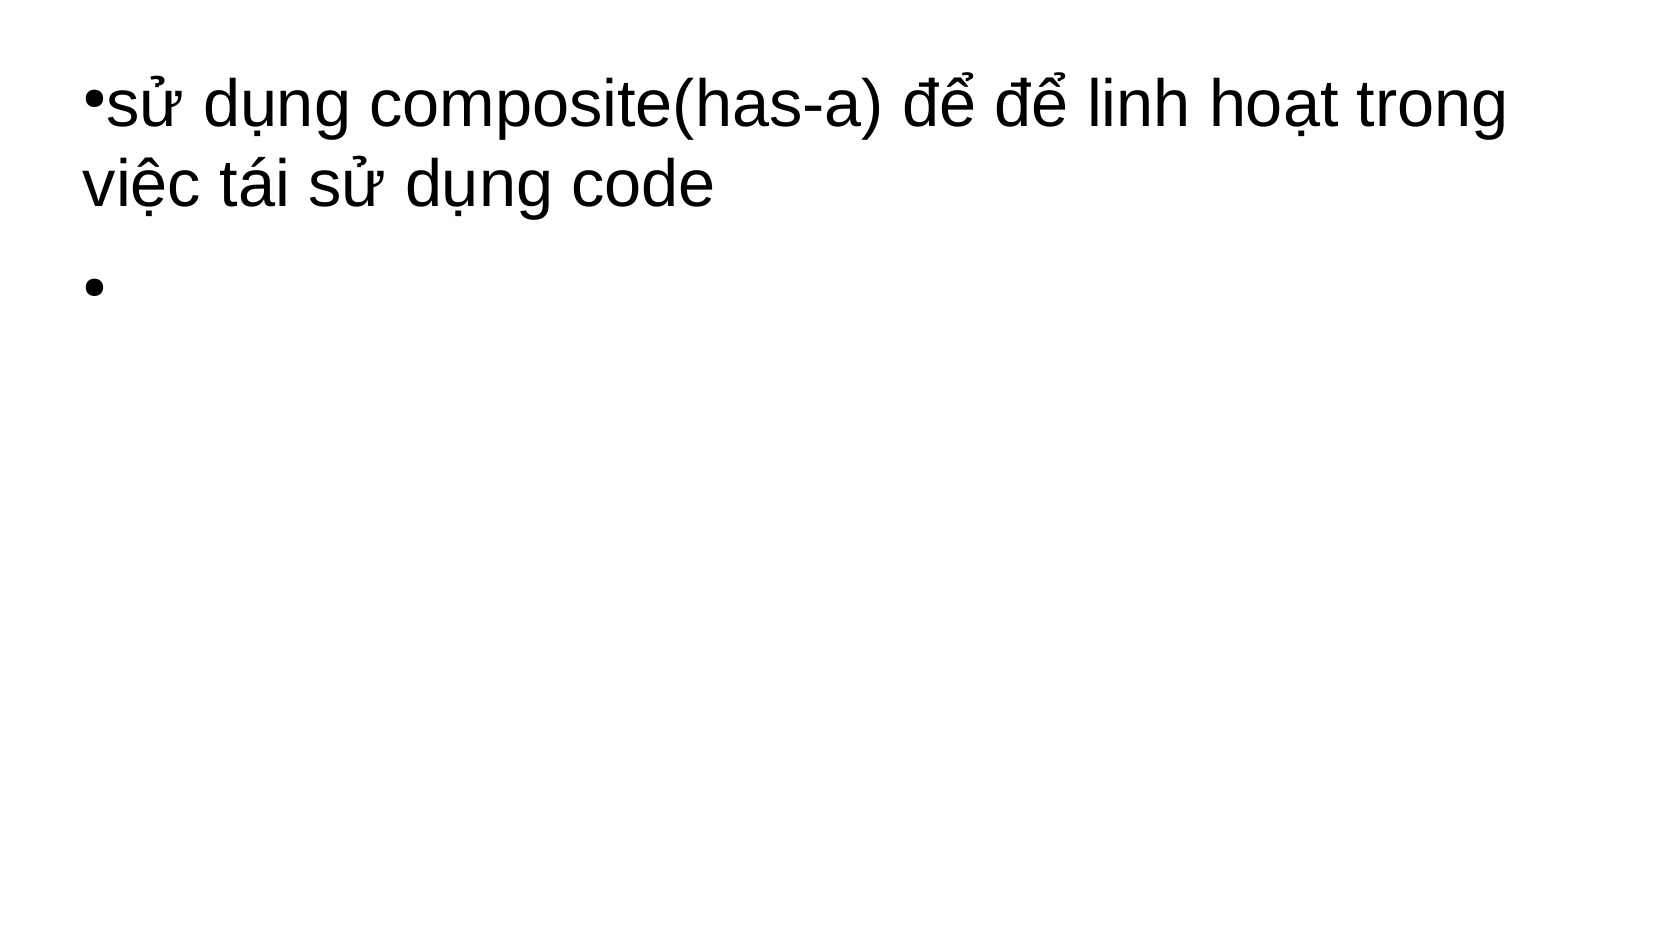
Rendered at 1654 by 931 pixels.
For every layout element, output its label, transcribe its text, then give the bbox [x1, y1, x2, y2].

list sử dụng composite(has-a) để để linh hoạt trong việc tái sử dụng code [82, 60, 1571, 758]
